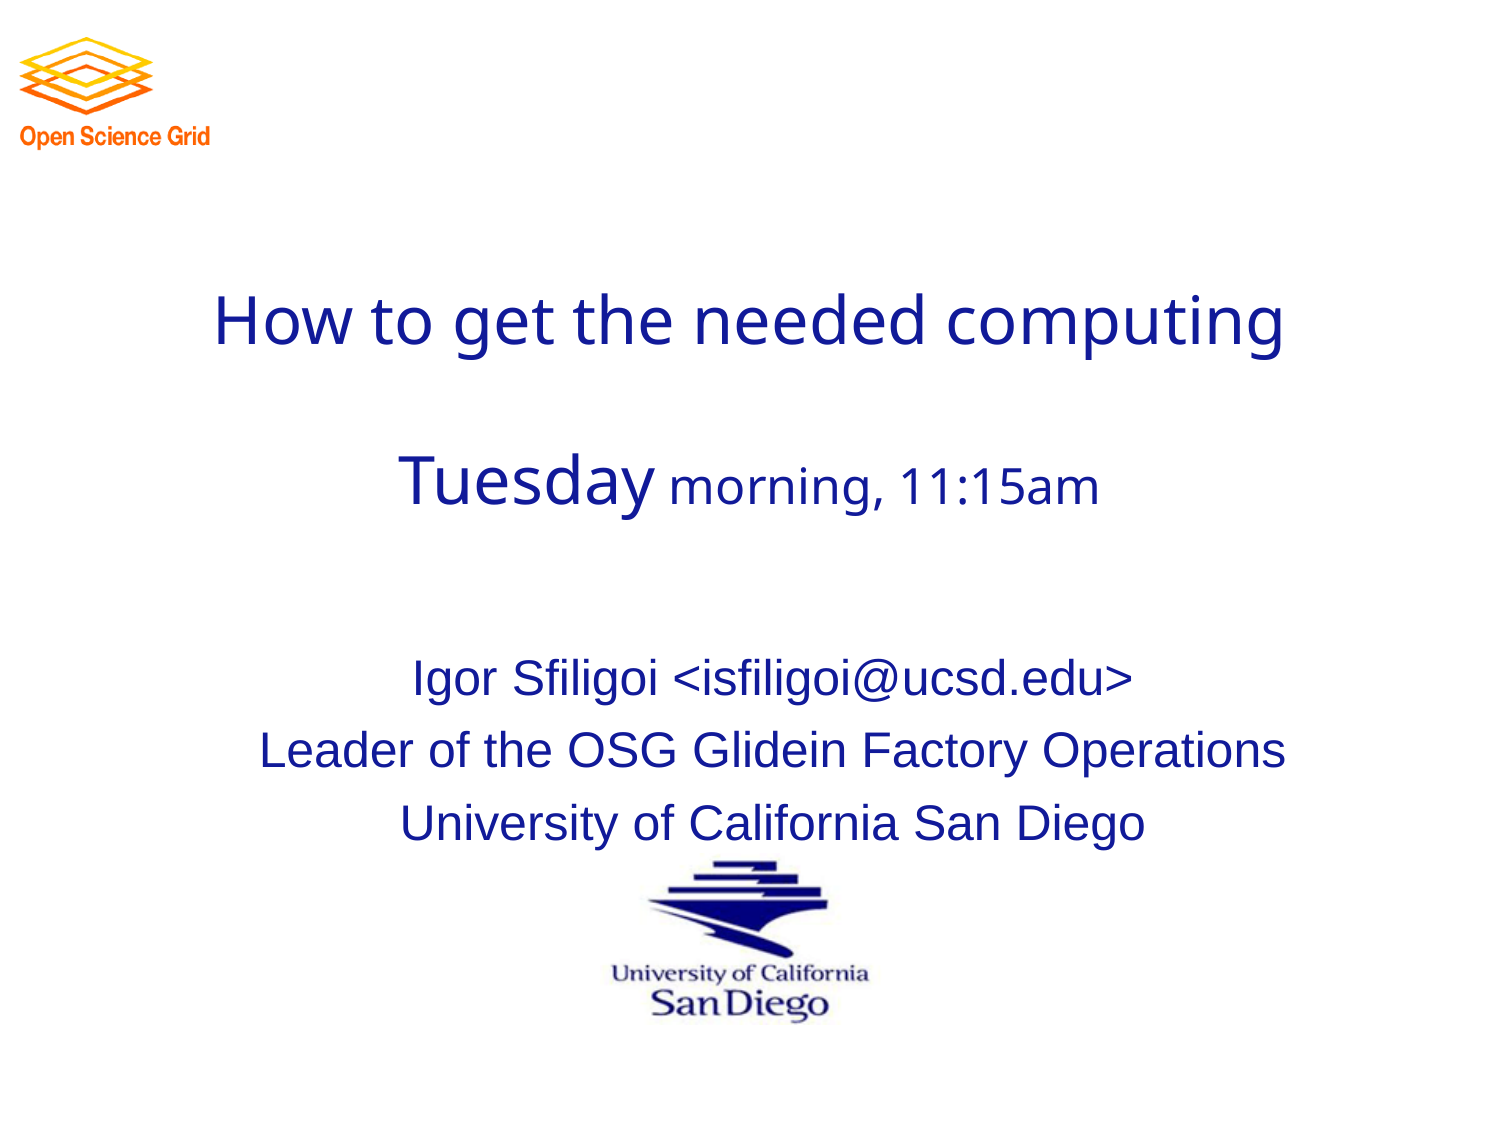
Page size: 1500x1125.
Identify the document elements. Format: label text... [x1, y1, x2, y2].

picture [0, 14, 229, 167]
title How to get the needed computing Tuesday morning, 11:15am [112, 270, 1388, 526]
text_box Igor Sfiligoi <isfiligoi@ucsd.edu> Leader of the OSG Glidein Factory Operations University of California San Diego [106, 637, 1440, 926]
picture [600, 853, 882, 1026]
